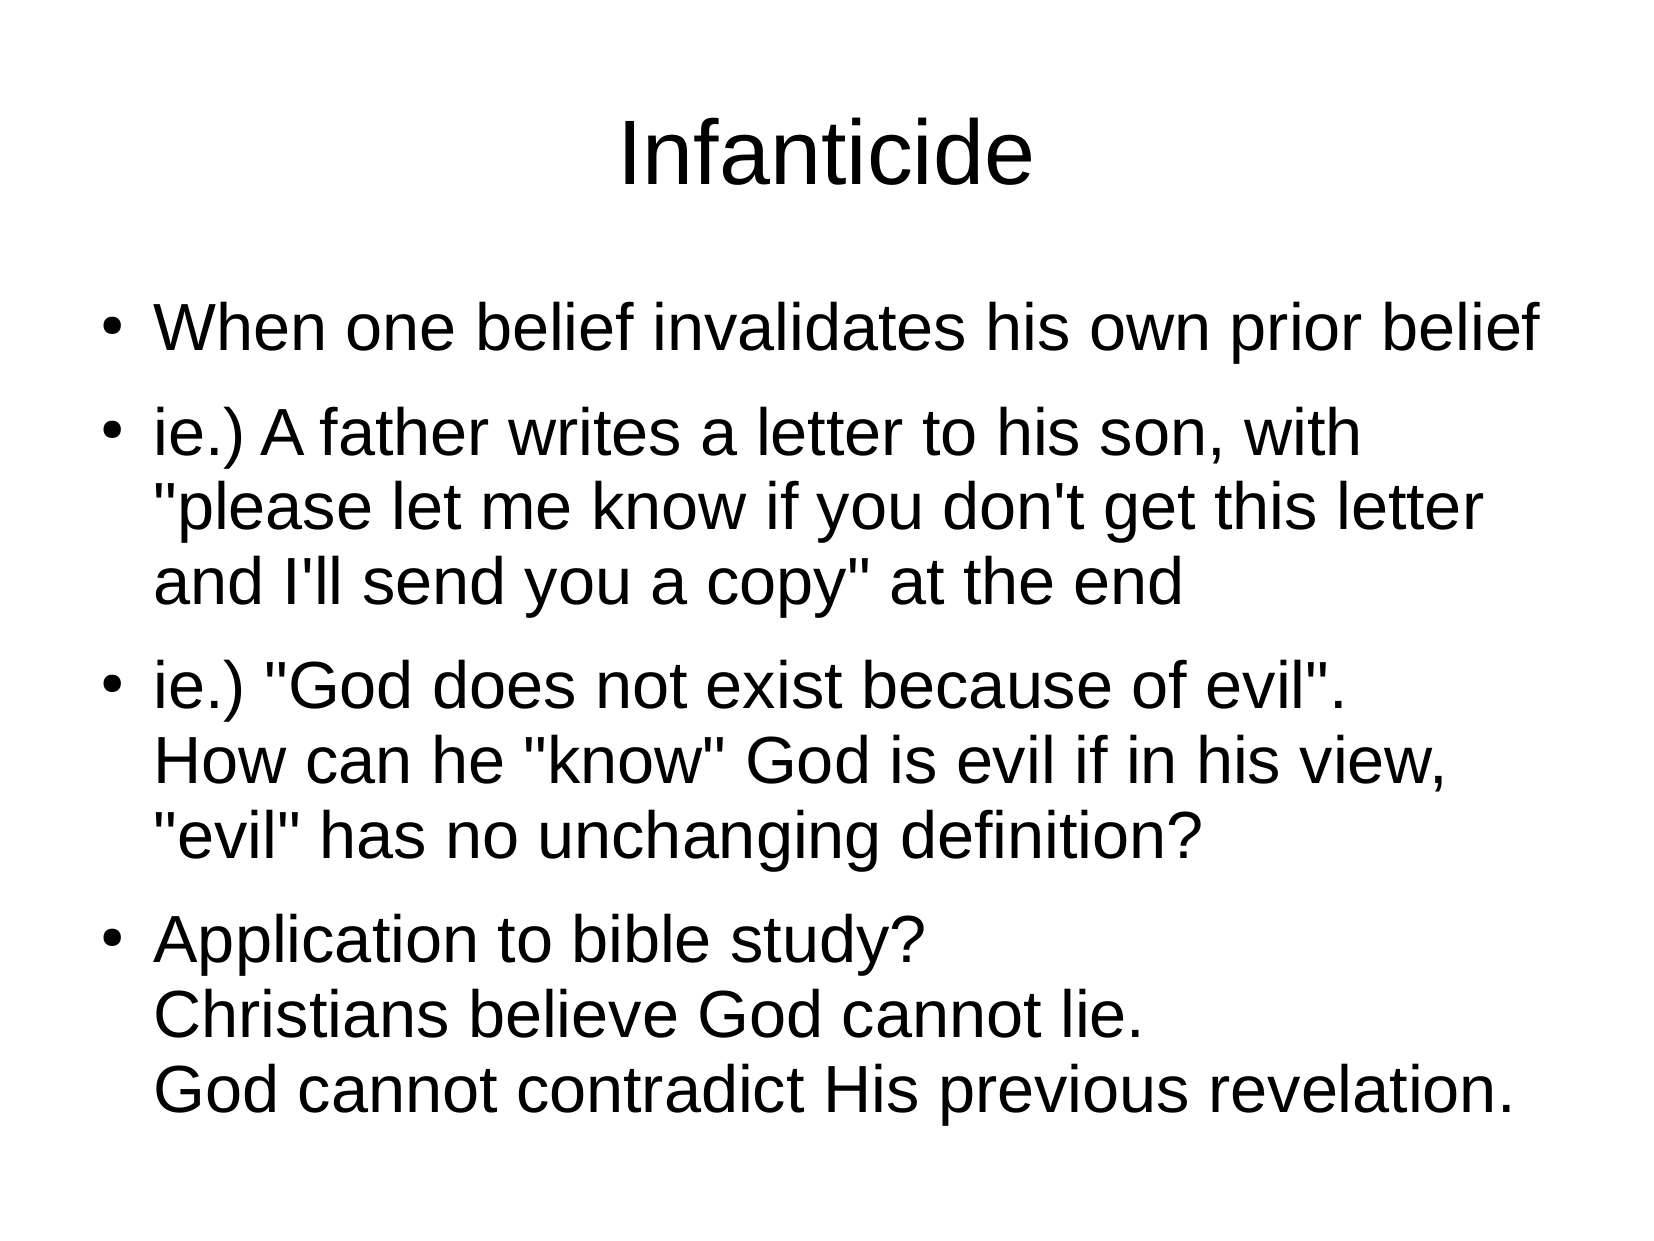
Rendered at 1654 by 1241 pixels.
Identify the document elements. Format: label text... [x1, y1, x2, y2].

list When one belief invalidates his own prior belief ie.) A father writes a letter to his son, with "please let me know if you don't get this letter and I'll send you a copy" at the end ie.) "God does not exist because of evil". How can he "know" God is evil if in his view, "evil" has no unchanging definition? Application to bible study? Christians believe God cannot lie. God cannot contradict His previous revelation. [82, 290, 1571, 1202]
title Infanticide [82, 49, 1571, 257]
